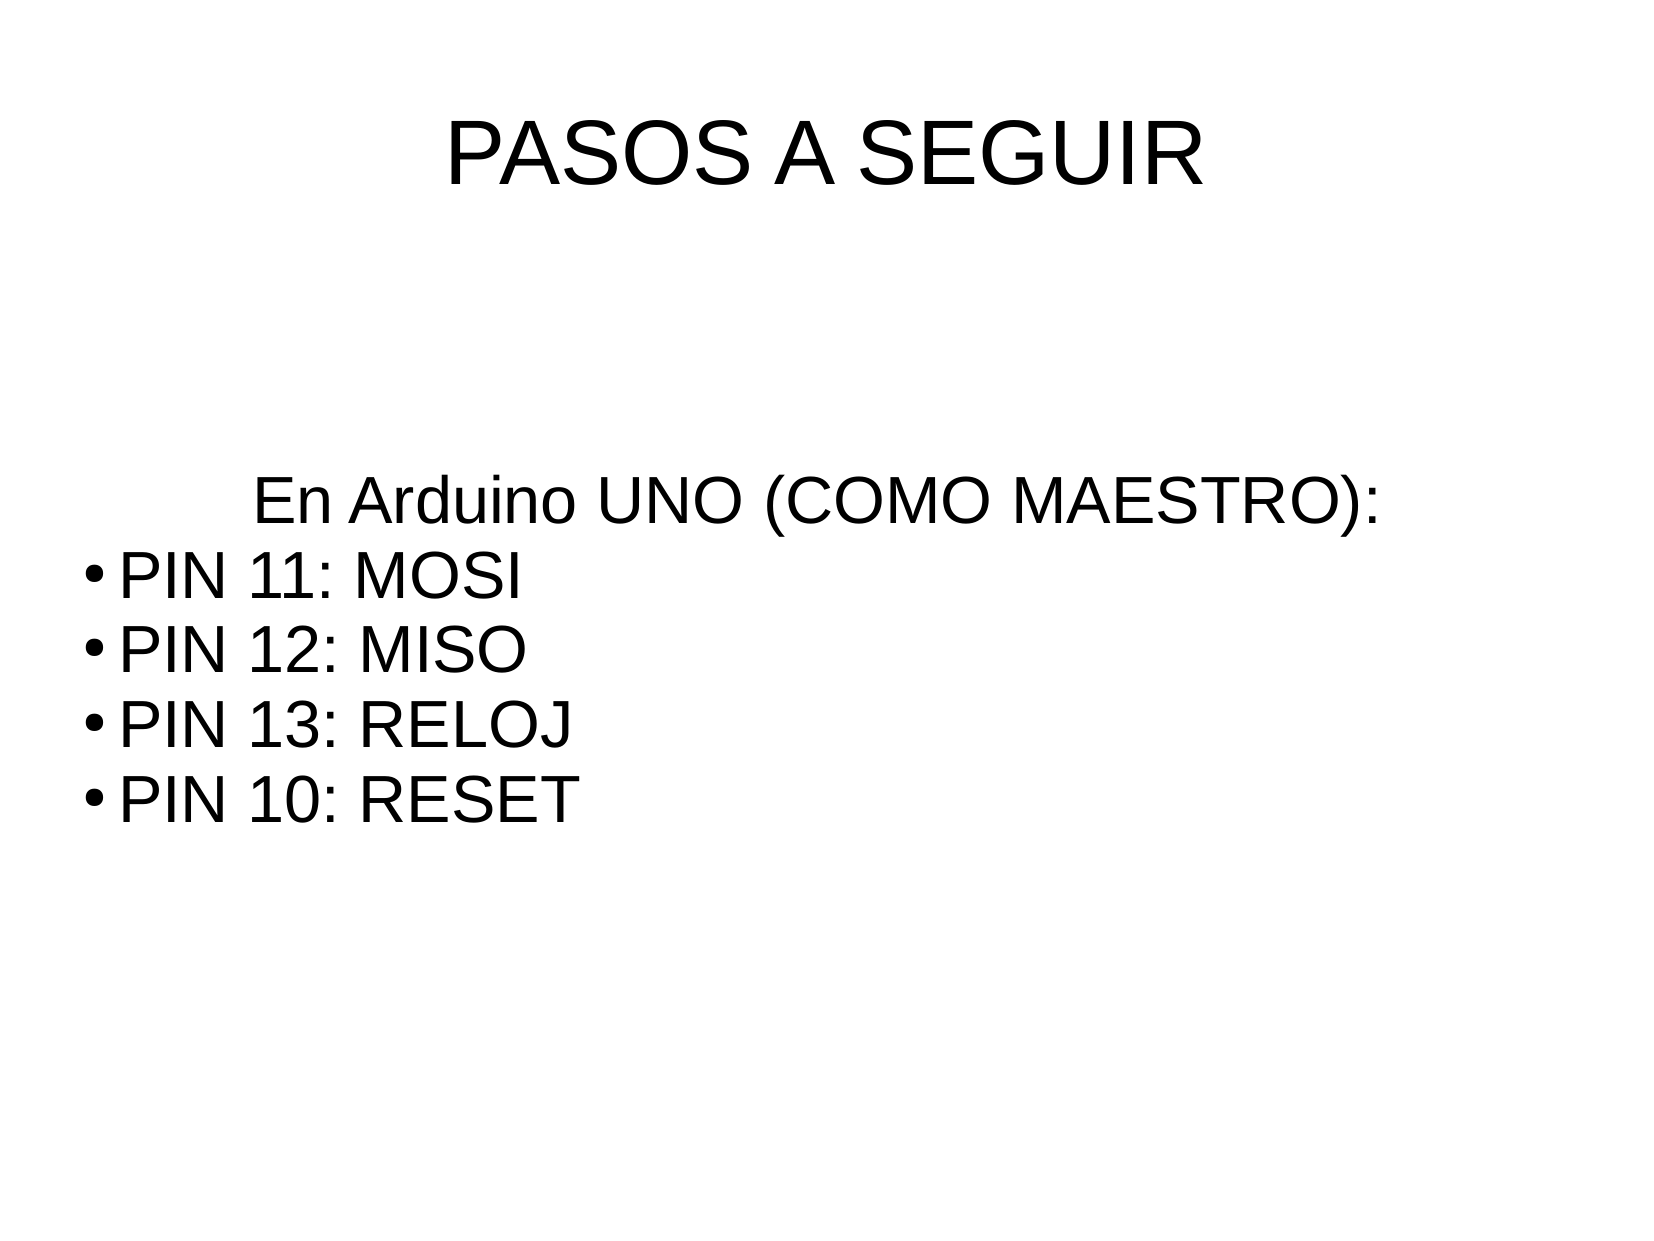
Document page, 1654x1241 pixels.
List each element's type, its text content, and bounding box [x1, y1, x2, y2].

title PASOS A SEGUIR [82, 49, 1571, 257]
subtitle En Arduino UNO (COMO MAESTRO): PIN 11: MOSI PIN 12: MISO PIN 13: RELOJ PIN 10: RESET [82, 290, 1571, 1010]
